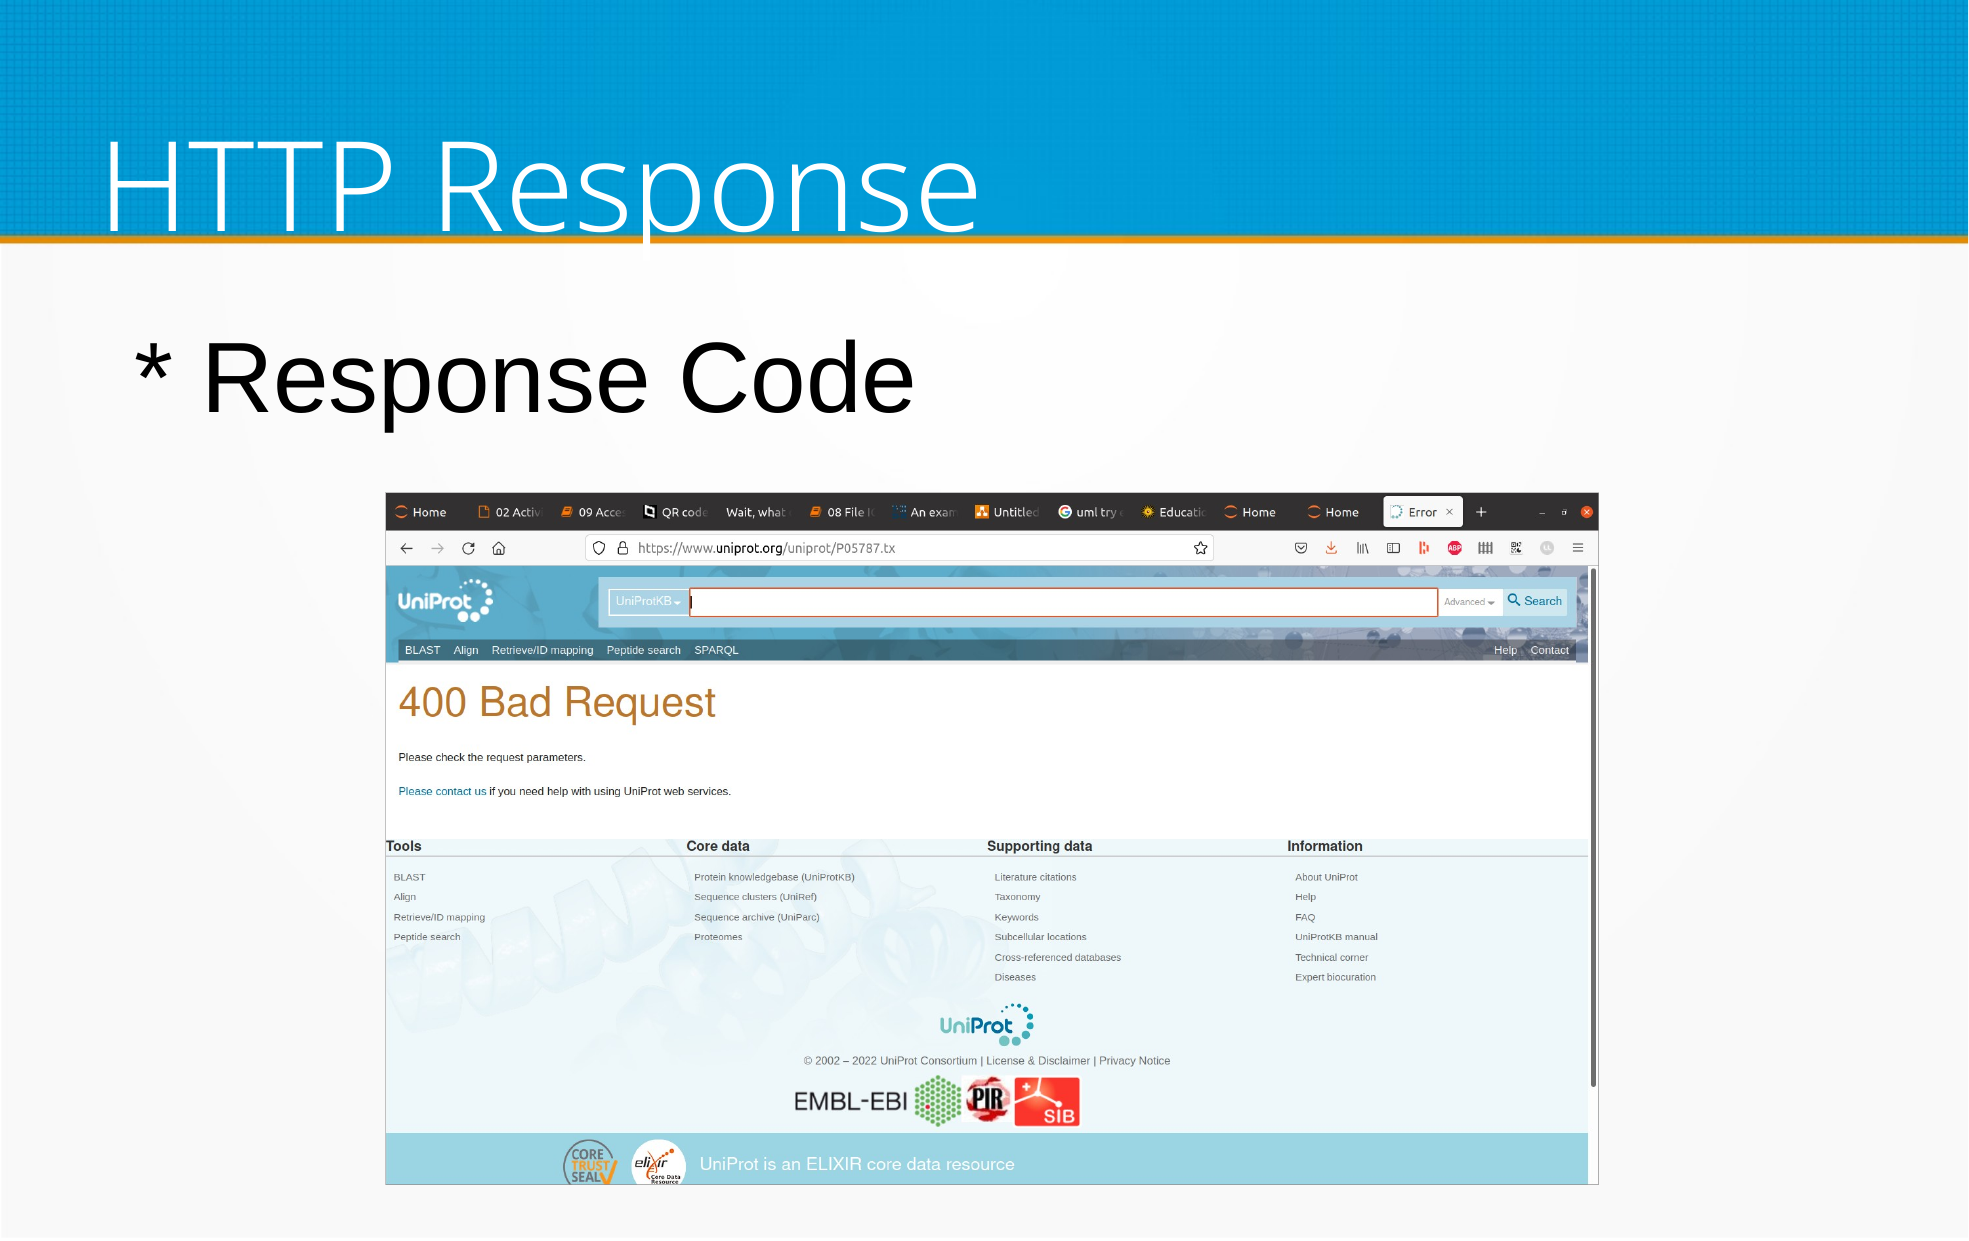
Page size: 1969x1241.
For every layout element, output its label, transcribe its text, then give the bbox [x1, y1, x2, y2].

text_box * Response Code [120, 315, 1831, 442]
title HTTP Response [98, 49, 1870, 257]
picture [0, 233, 1969, 1241]
